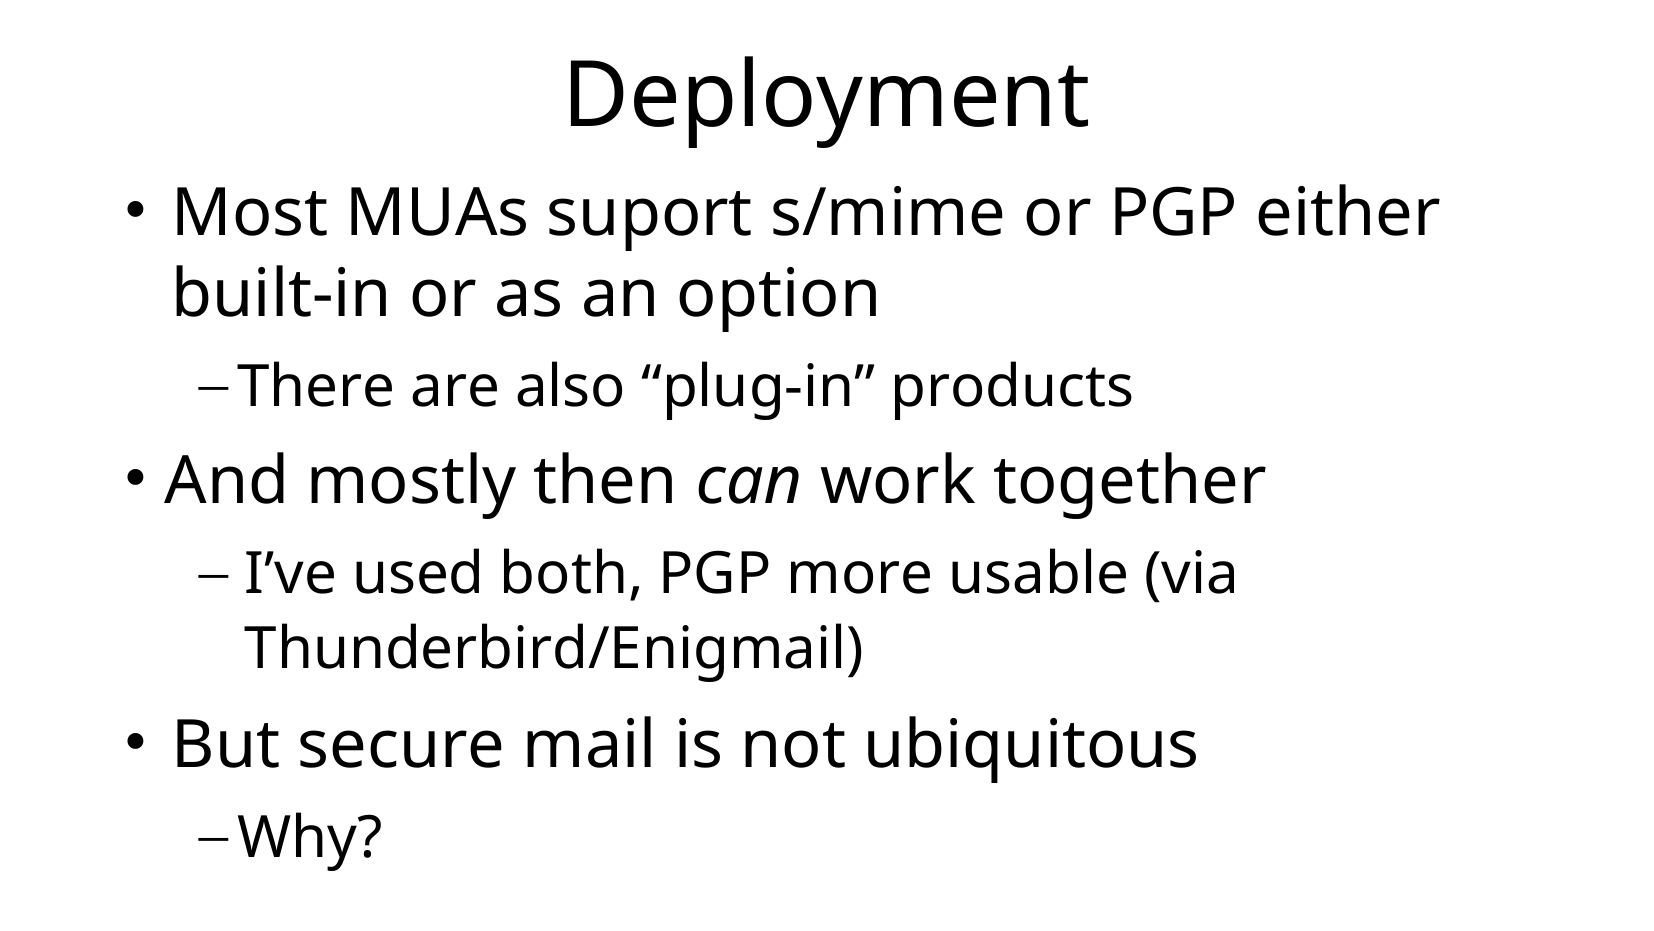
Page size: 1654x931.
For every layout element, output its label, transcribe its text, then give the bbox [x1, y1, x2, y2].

text_box Most MUAs suport s/mime or PGP either built-in or as an option There are also “plug-in” products And mostly then can work together I’ve used both, PGP more usable (via Thunderbird/Enigmail) But secure mail is not ubiquitous Why? [124, 168, 1530, 727]
text_box Deployment [124, 11, 1530, 167]
